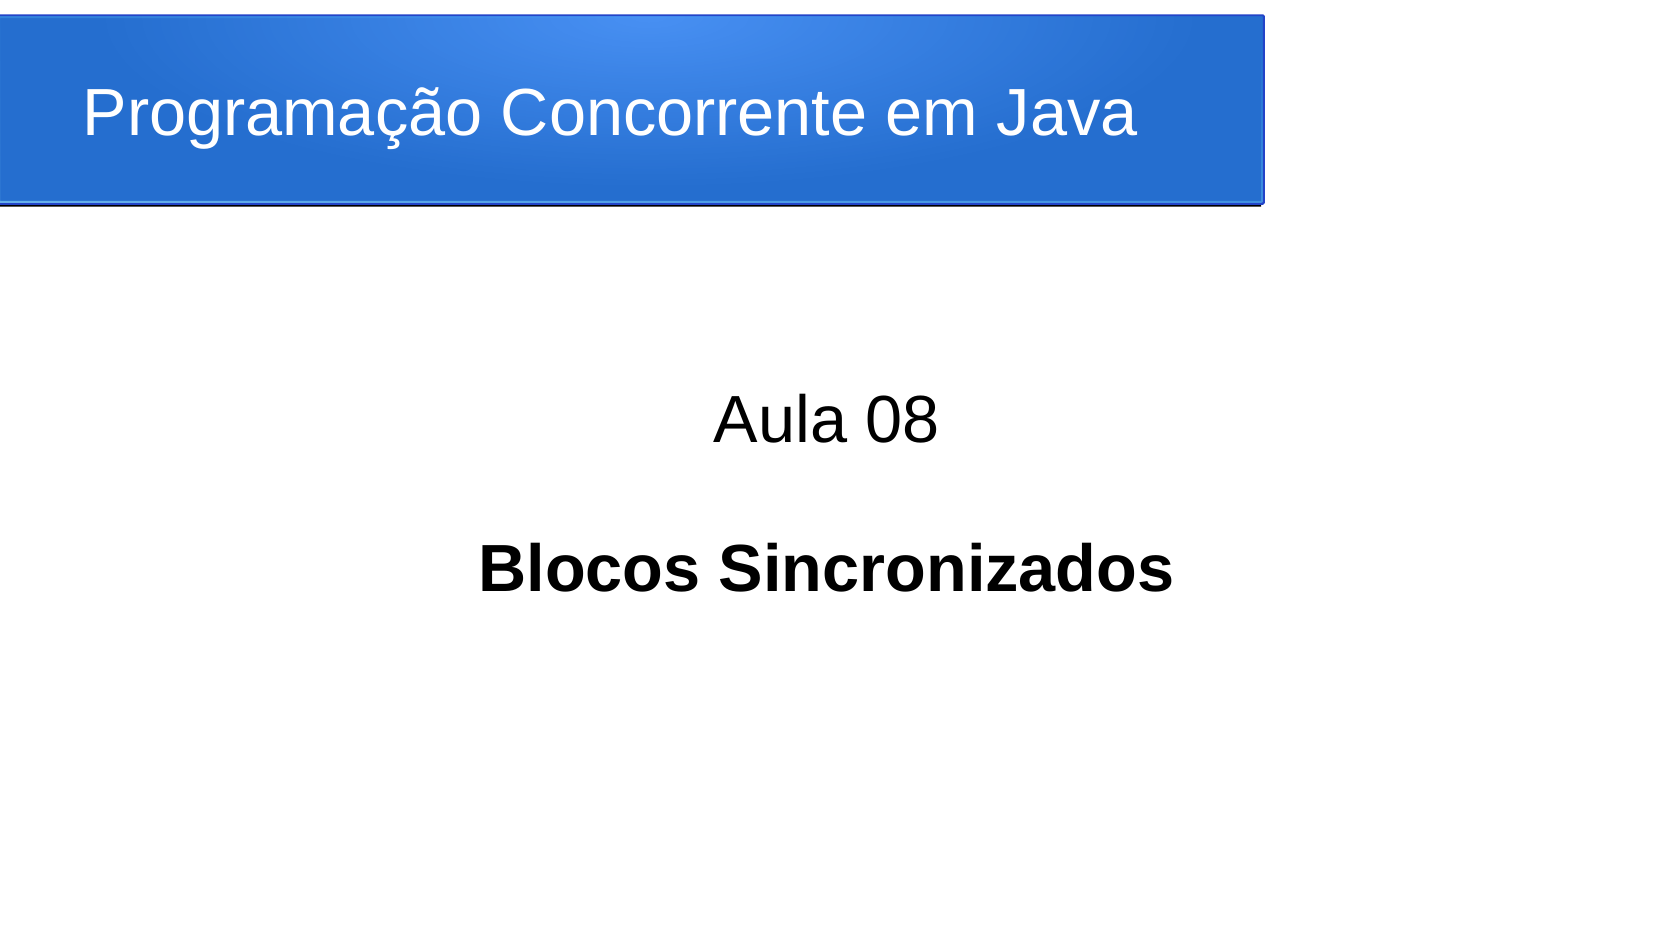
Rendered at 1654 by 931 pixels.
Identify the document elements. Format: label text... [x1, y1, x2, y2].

subtitle Aula 08 Blocos Sincronizados [82, 224, 1571, 764]
title Programação Concorrente em Java [82, 35, 1235, 189]
